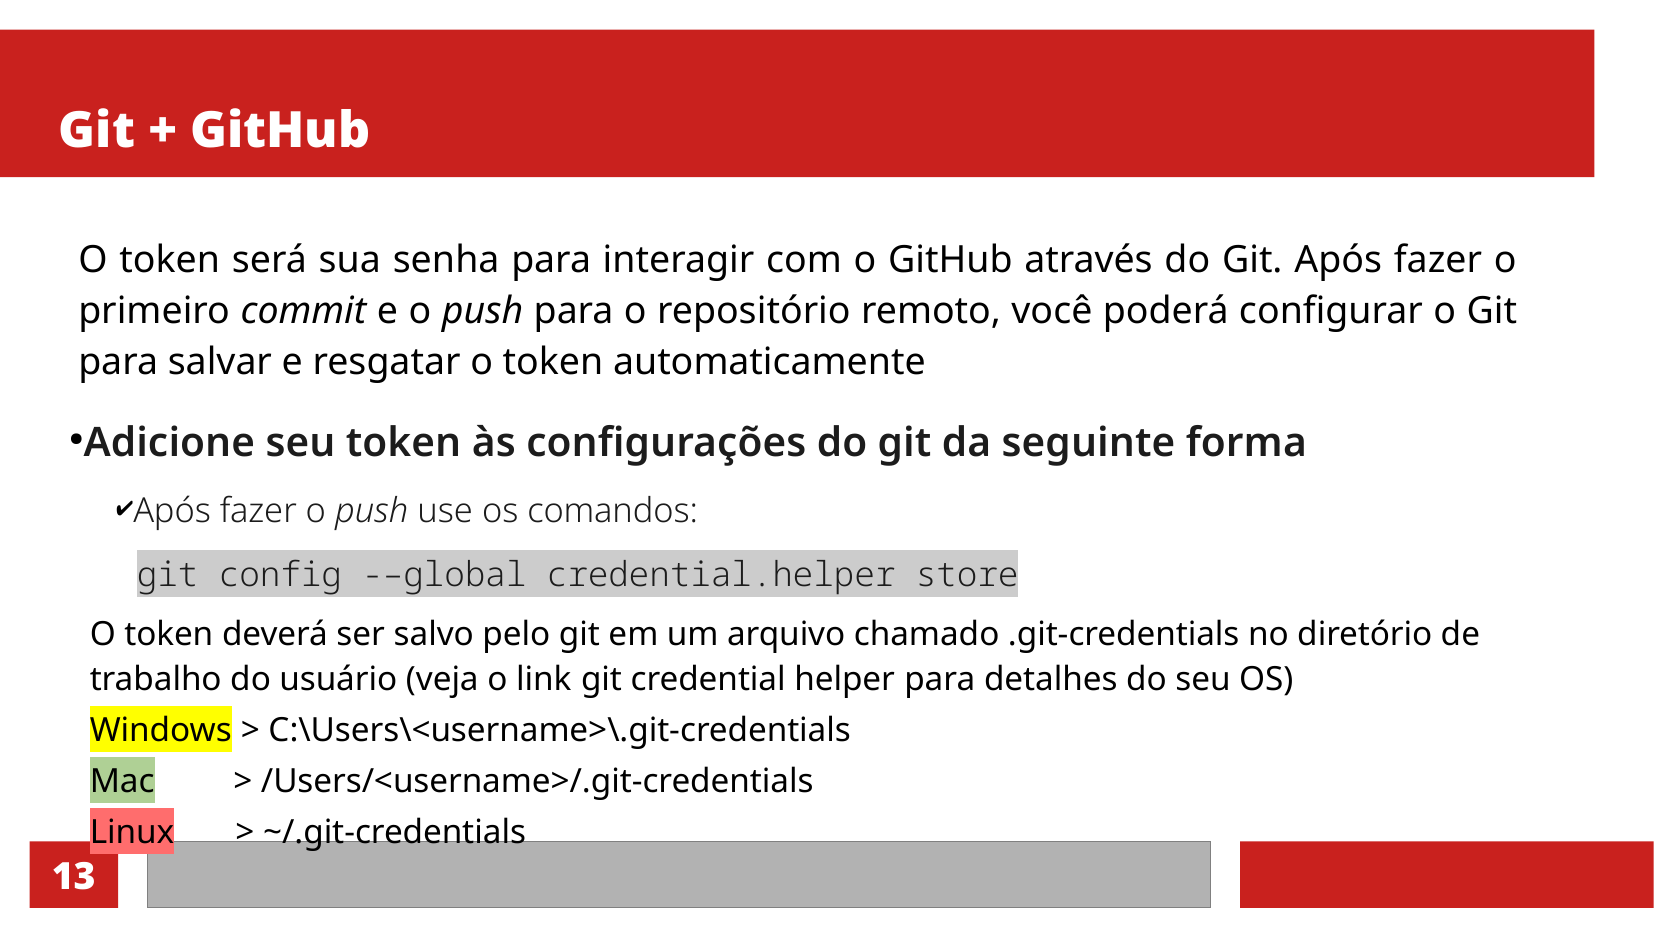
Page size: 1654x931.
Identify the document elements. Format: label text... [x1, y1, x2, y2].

list Adicione seu token às configurações do git da seguinte forma Após fazer o push use os comandos: git config -–global credential.helper store [69, 412, 1576, 717]
text_box O token deverá ser salvo pelo git em um arquivo chamado .git-credentials no diretório de trabalho do usuário (veja o link git credential helper para detalhes do seu OS) Windows > C:\Users\<username>\.git-credentials Mac > /Users/<username>/.git-credentials Linux > ~/.git-credentials [75, 602, 1576, 828]
title Git + GitHub [59, 44, 1595, 163]
text_box O token será sua senha para interagir com o GitHub através do Git. Após fazer o primeiro commit e o push para o repositório remoto, você poderá configurar o Git para salvar e resgatar o token automaticamente [63, 225, 1576, 371]
